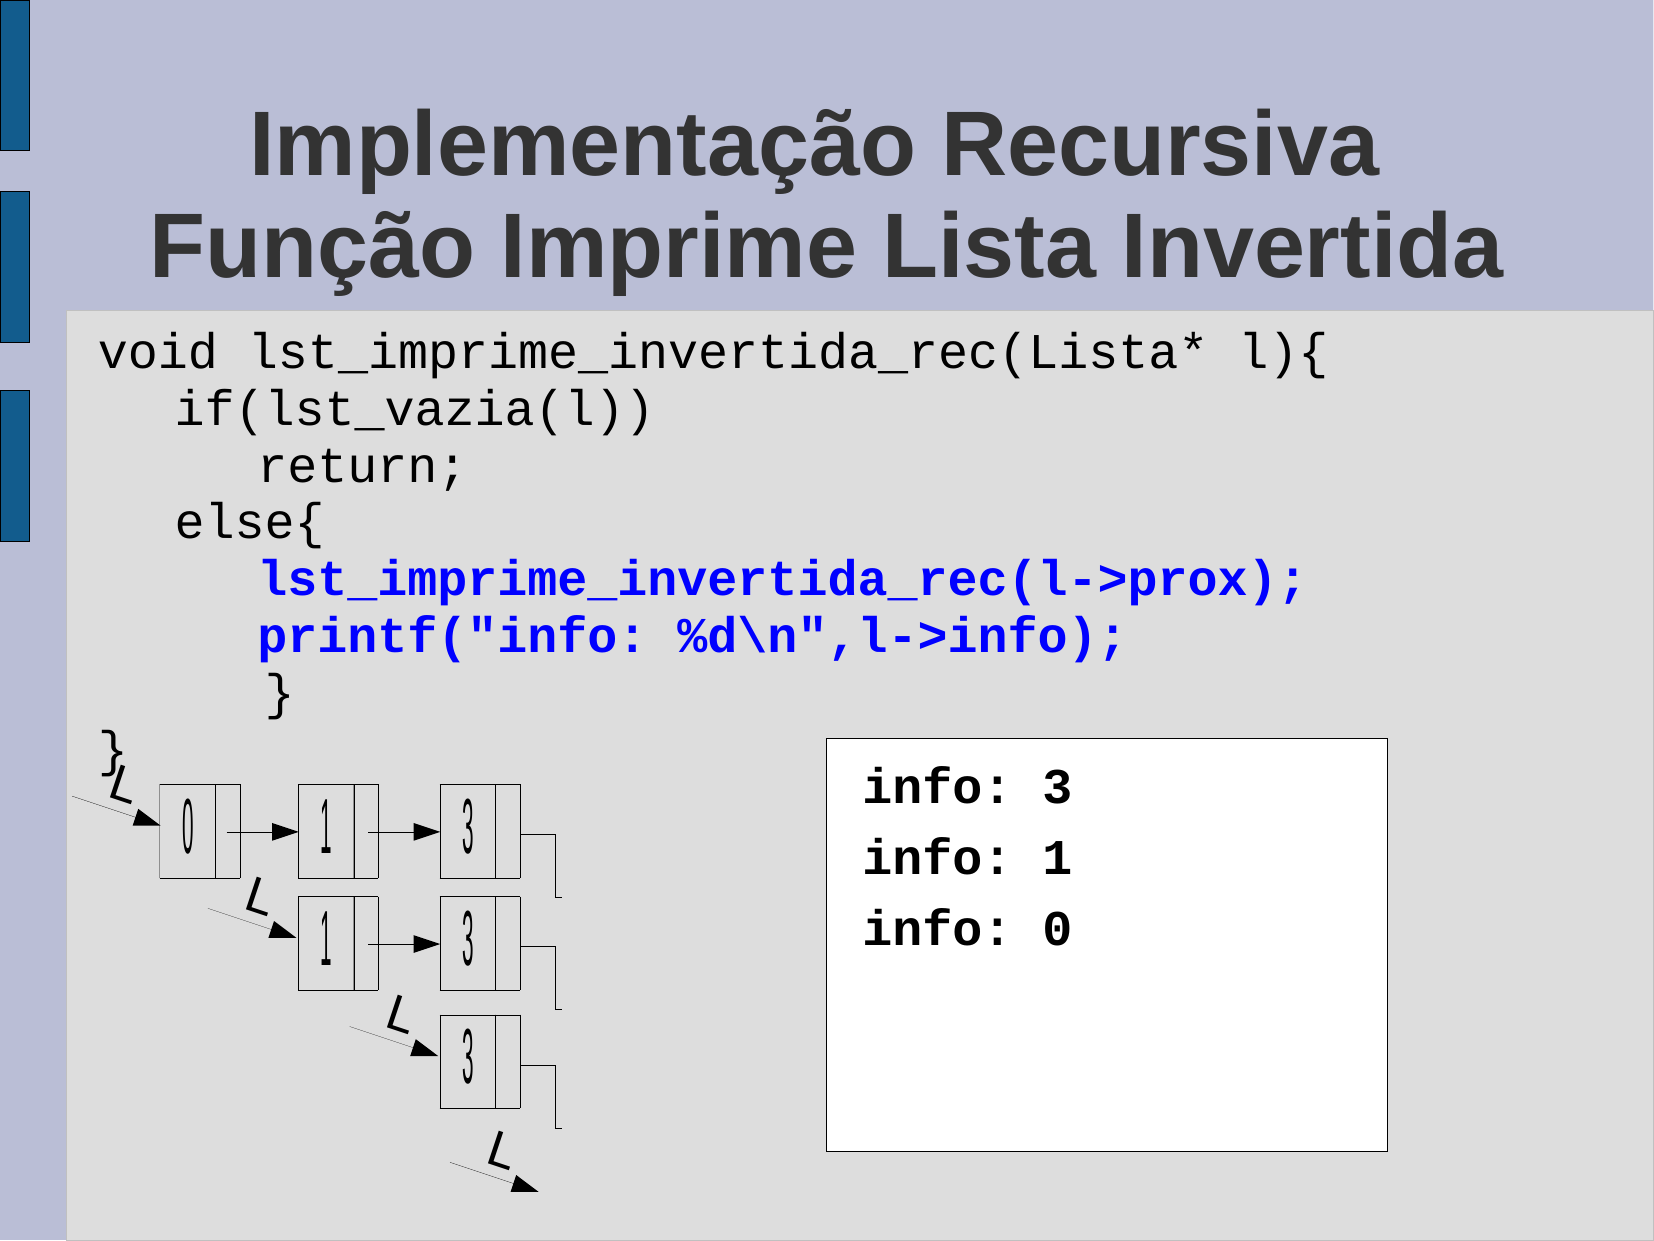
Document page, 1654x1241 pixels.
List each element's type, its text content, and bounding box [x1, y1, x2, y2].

text_box info: 3 [862, 761, 1073, 819]
list void lst_imprime_invertida_rec(Lista* l){ if(lst_vazia(l)) return; else{ lst_imprime_invertida_rec(l->prox); printf("info: %d\n",l->info); } } [80, 327, 1359, 774]
chart [439, 896, 521, 997]
text_box info: 0 [862, 903, 1073, 961]
chart [298, 896, 380, 997]
text_box [826, 738, 1388, 1152]
chart [298, 784, 380, 885]
chart [439, 1014, 521, 1116]
text_box info: 1 [862, 832, 1073, 890]
chart [439, 784, 521, 885]
title Implementação Recursiva Função Imprime Lista Invertida [121, 91, 1534, 299]
chart [159, 784, 241, 885]
